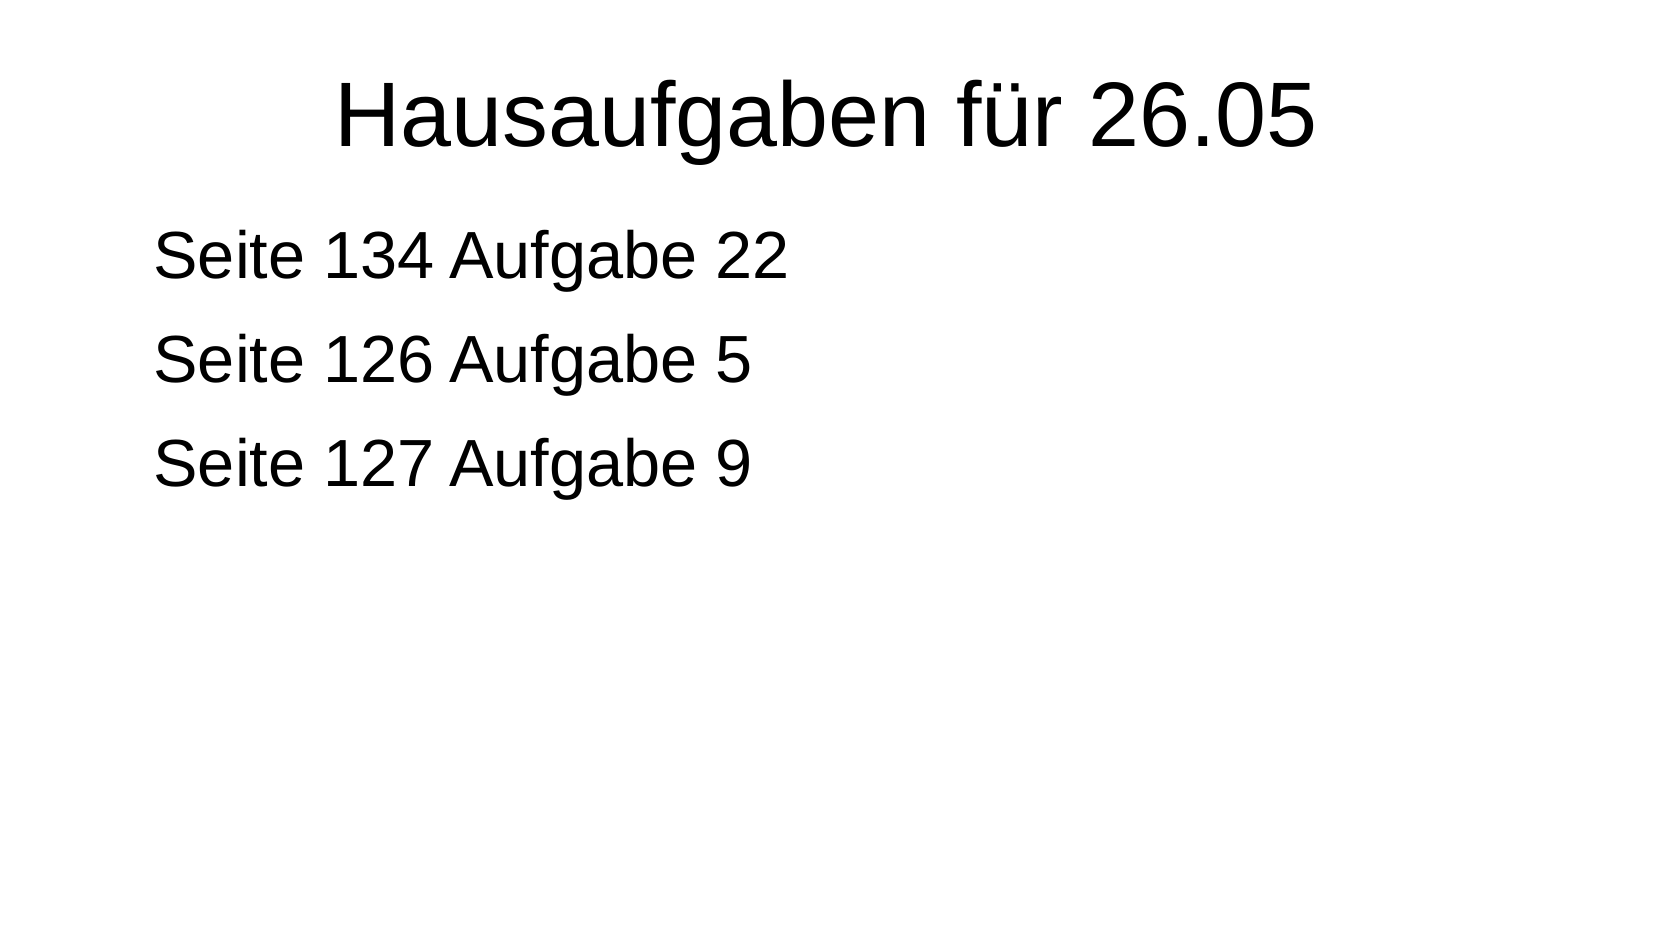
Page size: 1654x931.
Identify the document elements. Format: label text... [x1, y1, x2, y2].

title Hausaufgaben für 26.05 [82, 37, 1571, 193]
list Seite 134 Aufgabe 22 Seite 126 Aufgabe 5 Seite 127 Aufgabe 9 [82, 217, 1571, 758]
